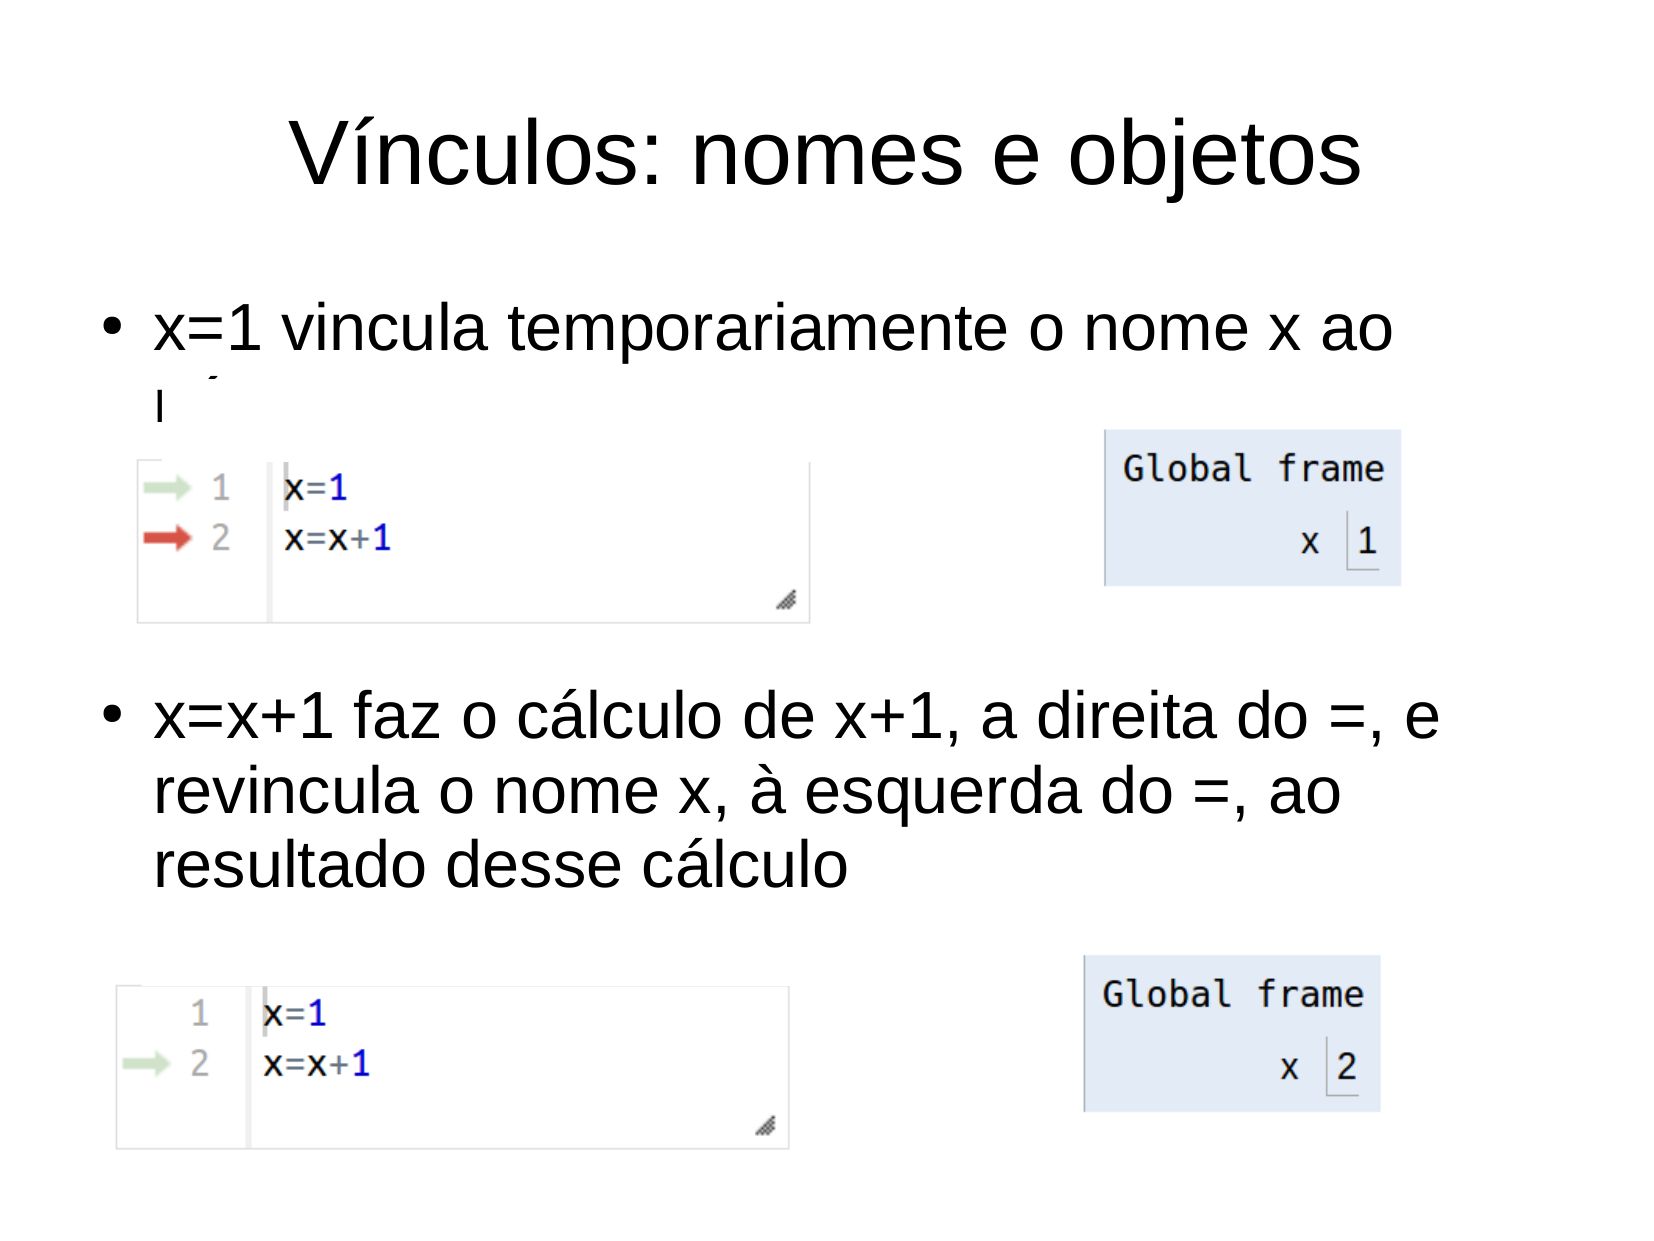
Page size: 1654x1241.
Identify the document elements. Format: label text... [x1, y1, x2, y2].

picture [105, 946, 1406, 1164]
list x=1 vincula temporariamente o nome x ao número 1 x=x+1 faz o cálculo de x+1, a direita do =, e revincula o nome x, à esquerda do =, ao resultado desse cálculo [82, 290, 1571, 1010]
title Vínculos: nomes e objetos [82, 49, 1571, 257]
picture [123, 379, 1453, 638]
